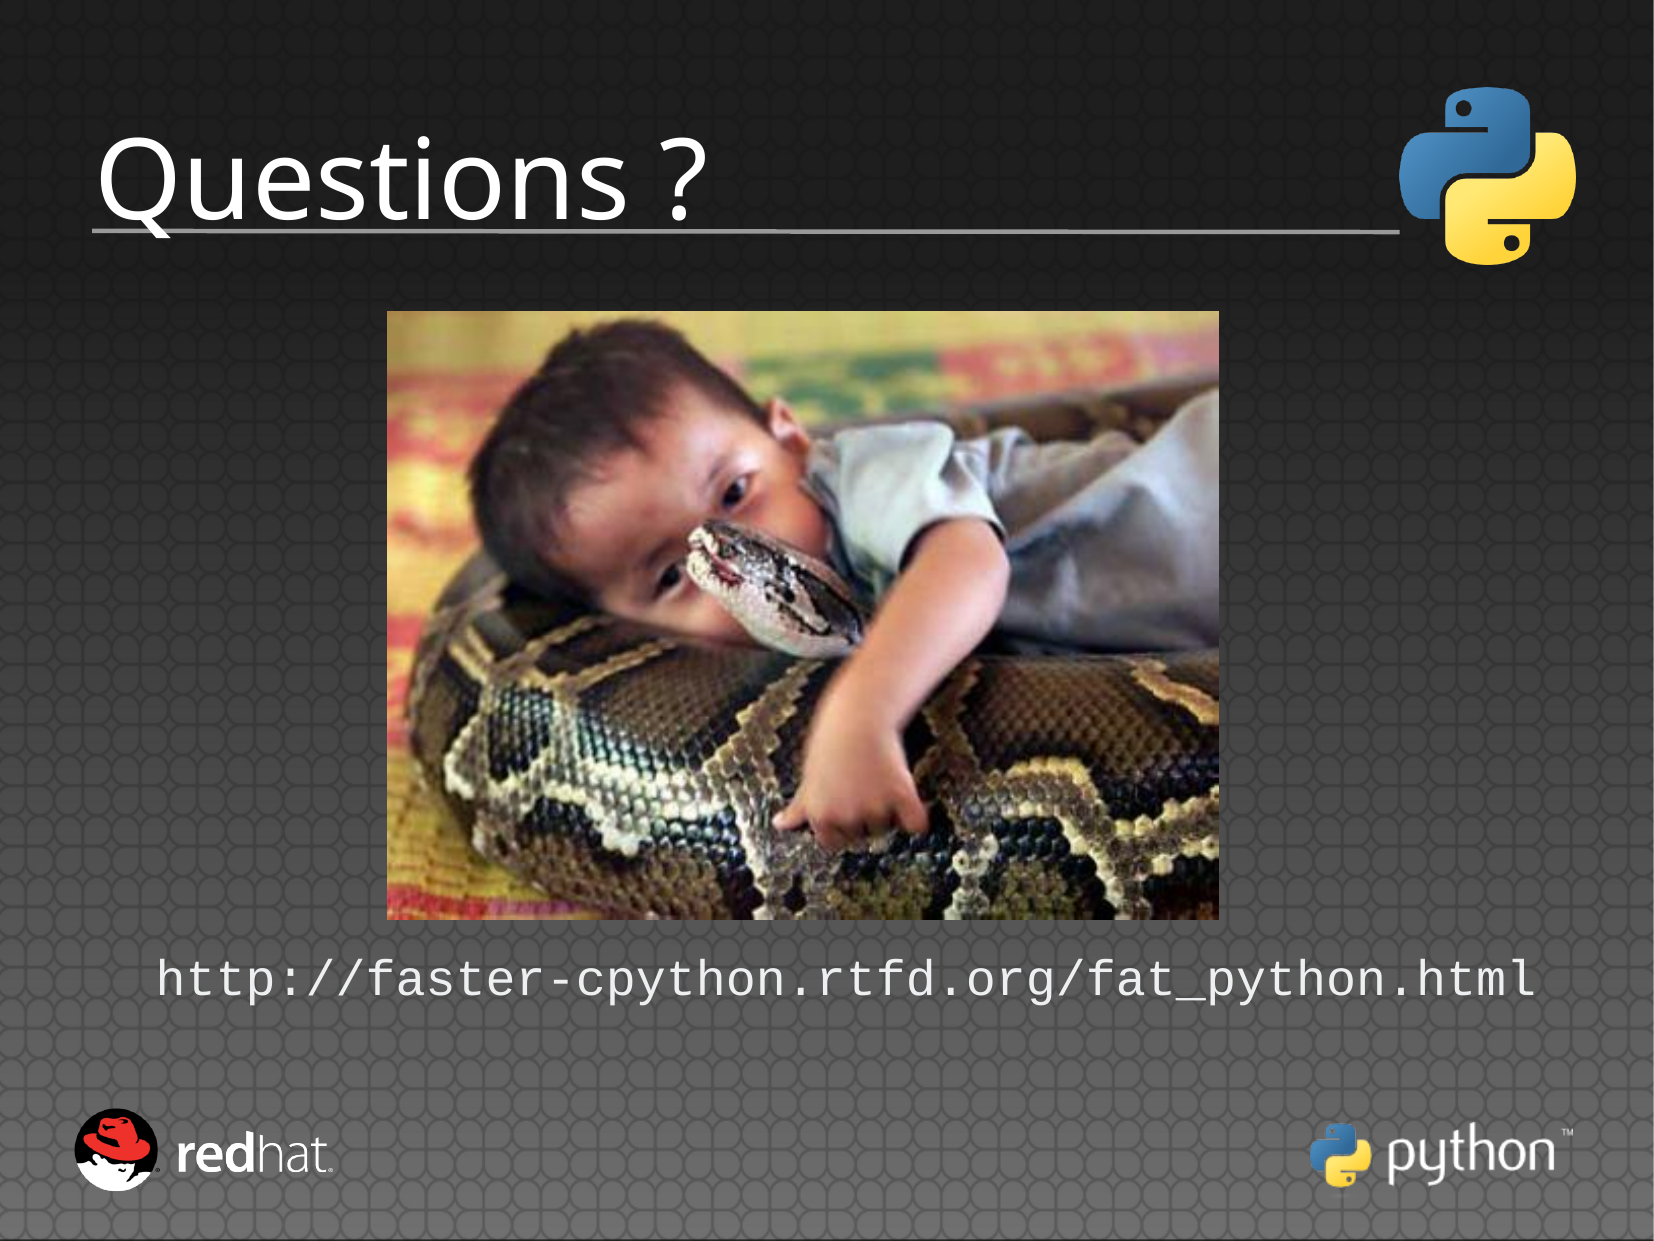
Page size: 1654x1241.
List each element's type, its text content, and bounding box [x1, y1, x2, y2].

title Questions ? [94, 100, 1426, 251]
picture [0, 0, 1654, 1241]
list http://faster-cpython.rtfd.org/fat_python.html [101, 953, 1590, 1241]
